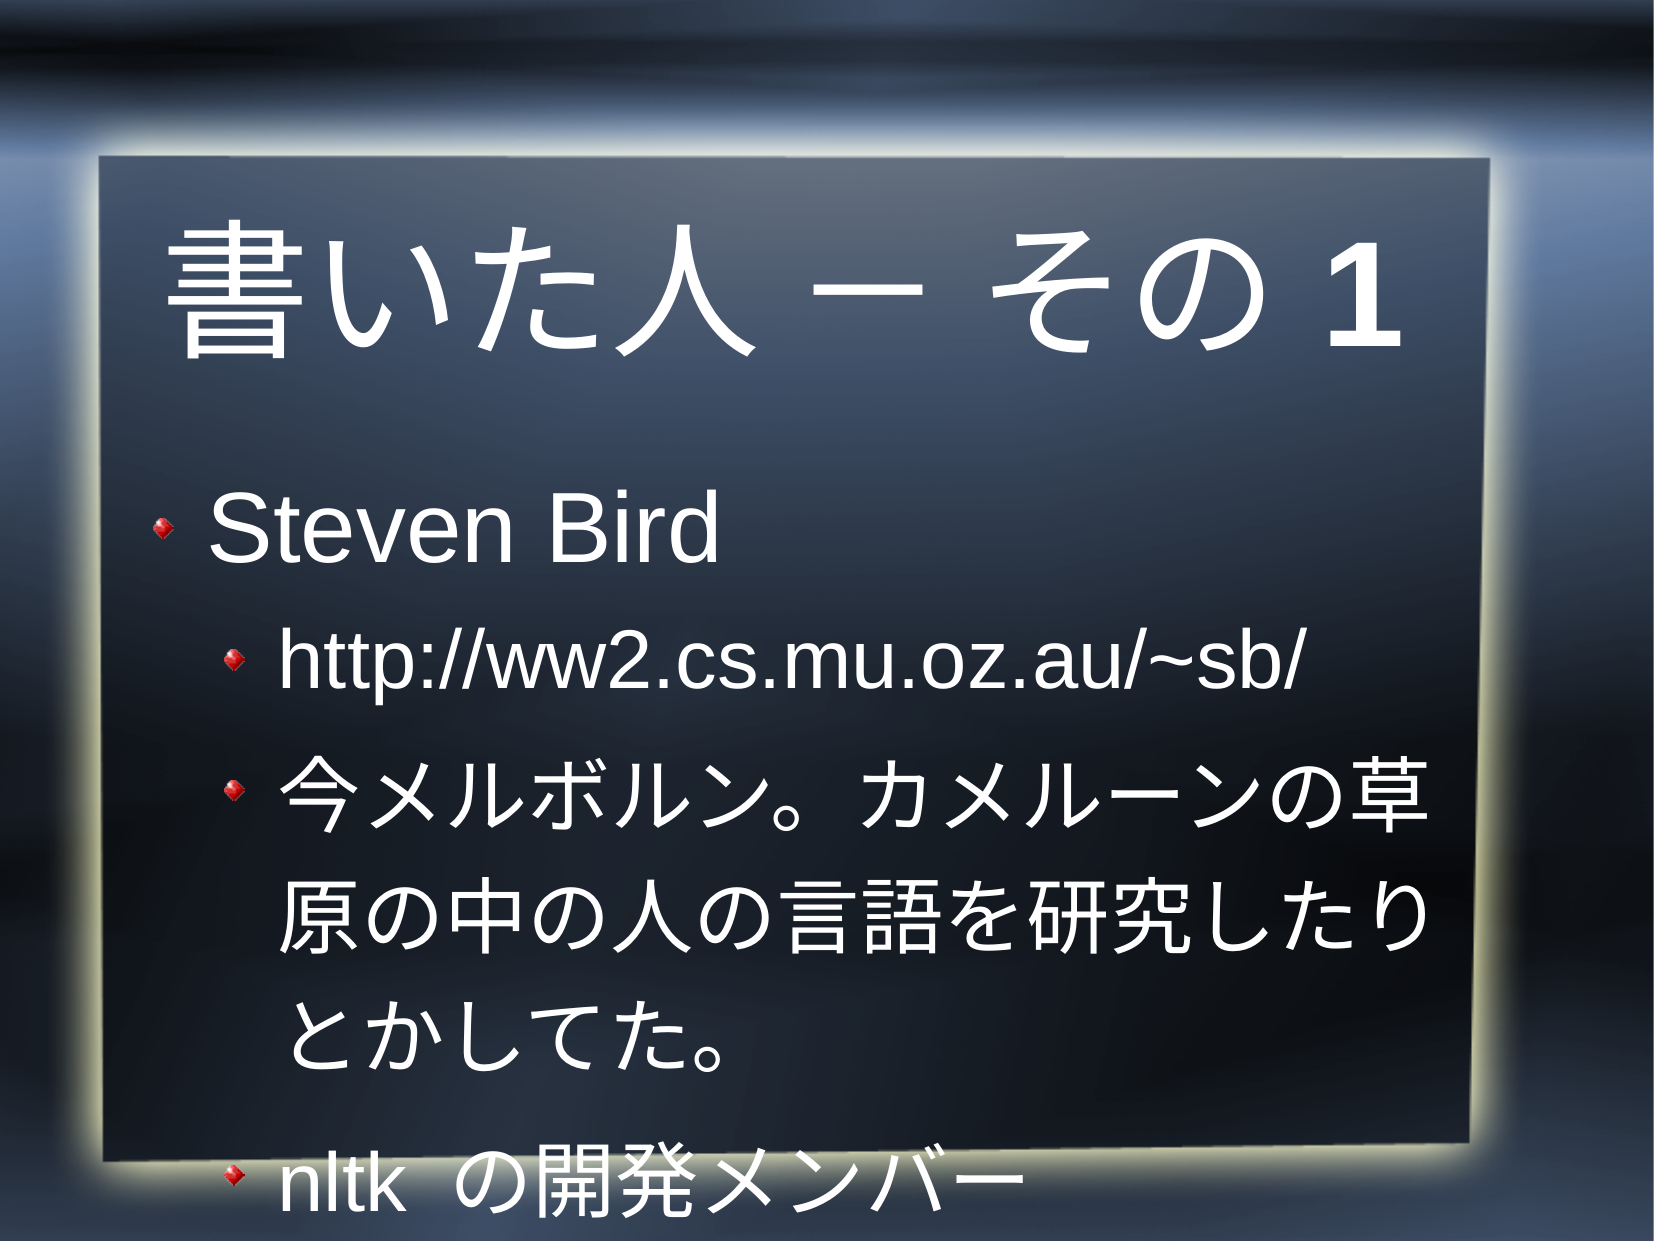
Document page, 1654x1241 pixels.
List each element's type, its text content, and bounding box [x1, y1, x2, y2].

picture [0, 0, 1654, 1241]
list Steven Bird http://ww2.cs.mu.oz.au/~sb/ 今メルボルン。カメルーンの草原の中の人の言語を研究したりとかしてた。 nltk の開発メンバー [135, 472, 1447, 1116]
title 書いた人 － その1 [59, 177, 1506, 384]
